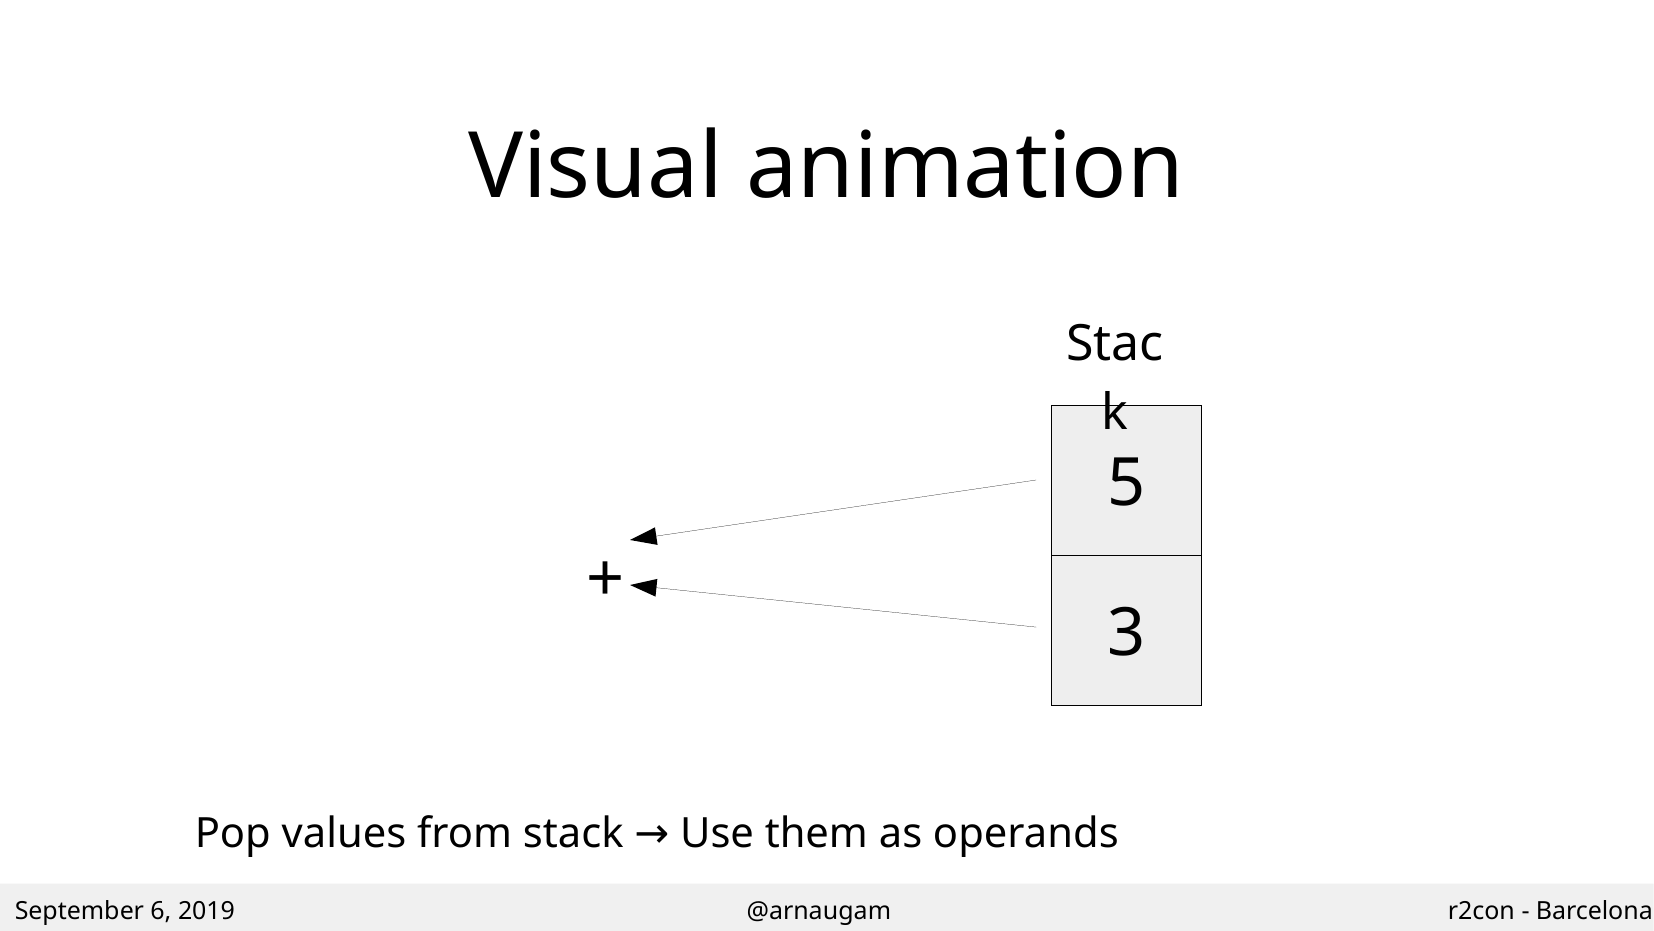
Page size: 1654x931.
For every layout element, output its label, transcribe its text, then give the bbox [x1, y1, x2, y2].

text_box Pop values from stack → Use them as operands [180, 795, 1076, 852]
text_box + [571, 522, 662, 618]
text_box 5 [1109, 405, 1118, 415]
text_box Stack [1051, 300, 1202, 375]
text_box 3 [1051, 556, 1202, 706]
text_box 5 [1051, 405, 1202, 556]
title Visual animation [82, 84, 1571, 240]
